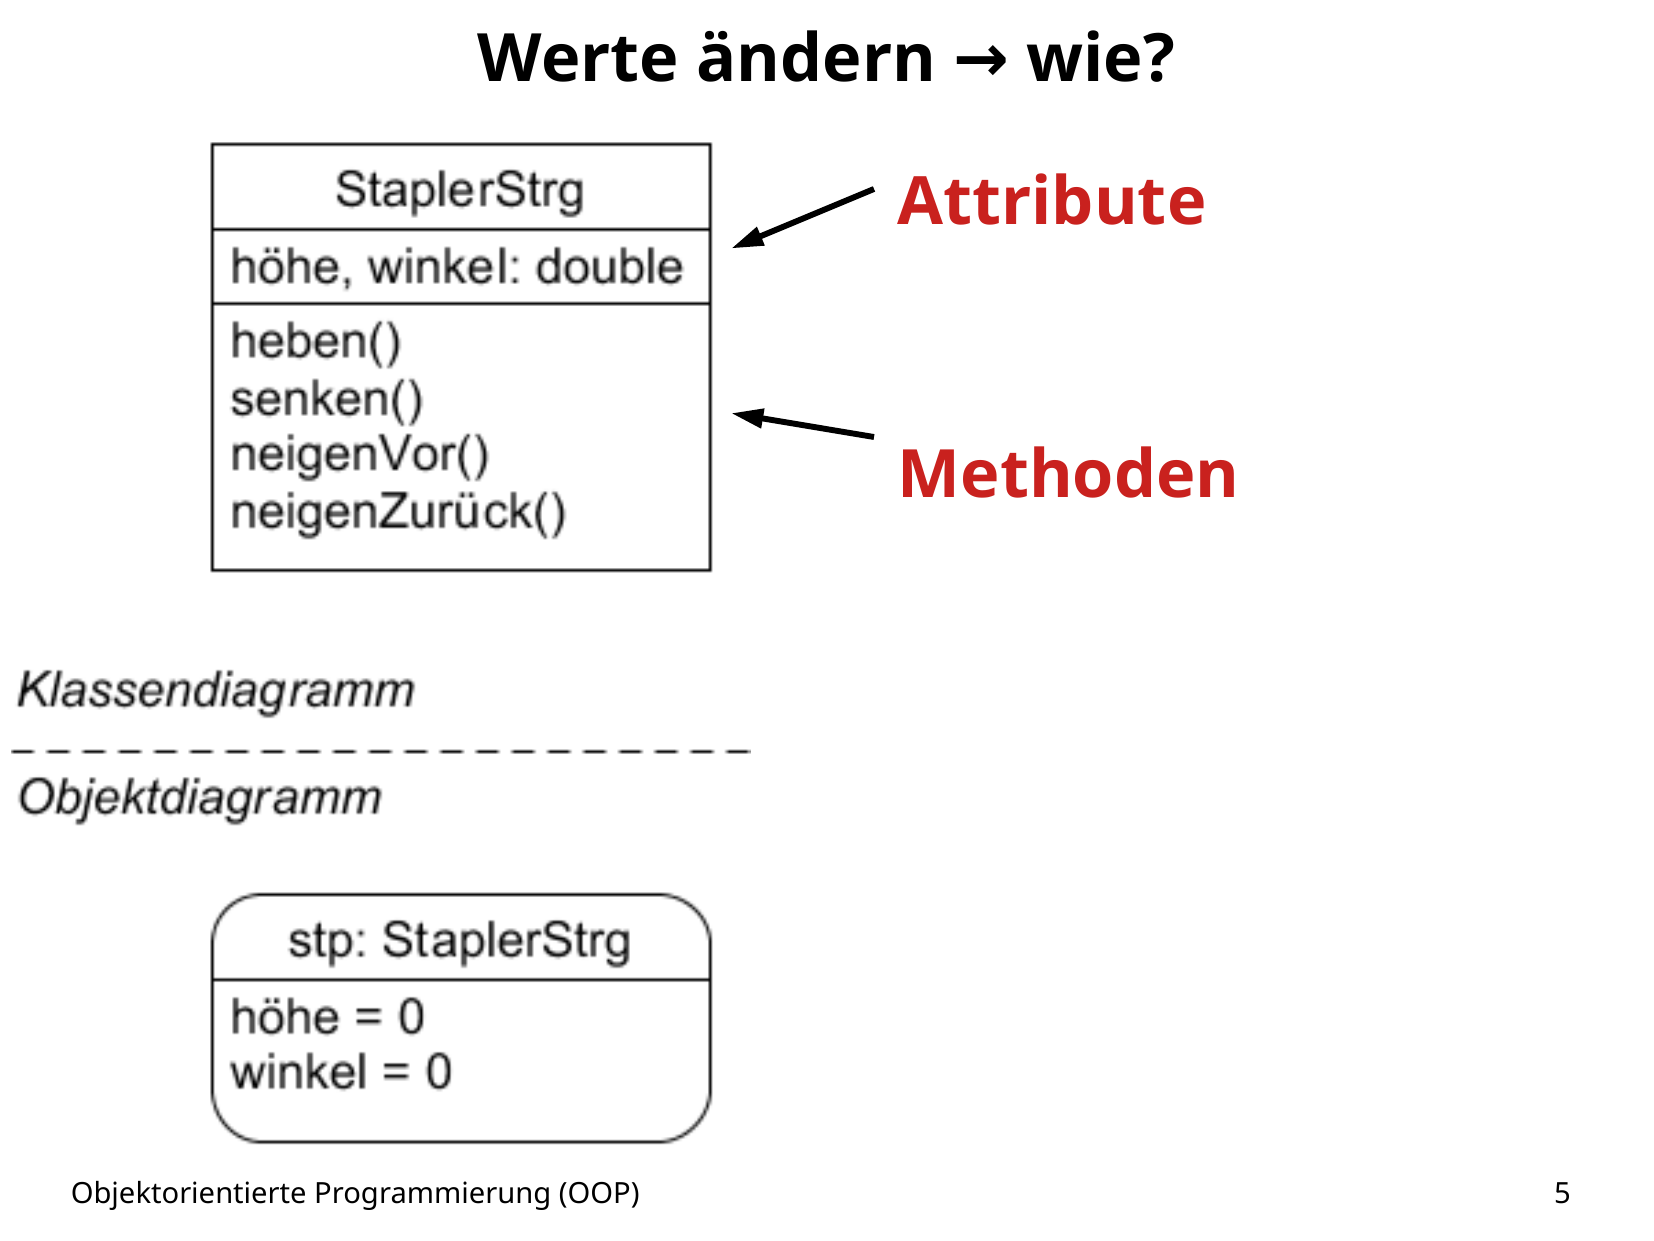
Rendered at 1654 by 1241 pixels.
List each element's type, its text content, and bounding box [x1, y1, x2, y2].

title Werte ändern → wie? [0, 5, 1654, 107]
list Attribute Methoden [897, 153, 1607, 686]
picture [11, 141, 751, 1147]
